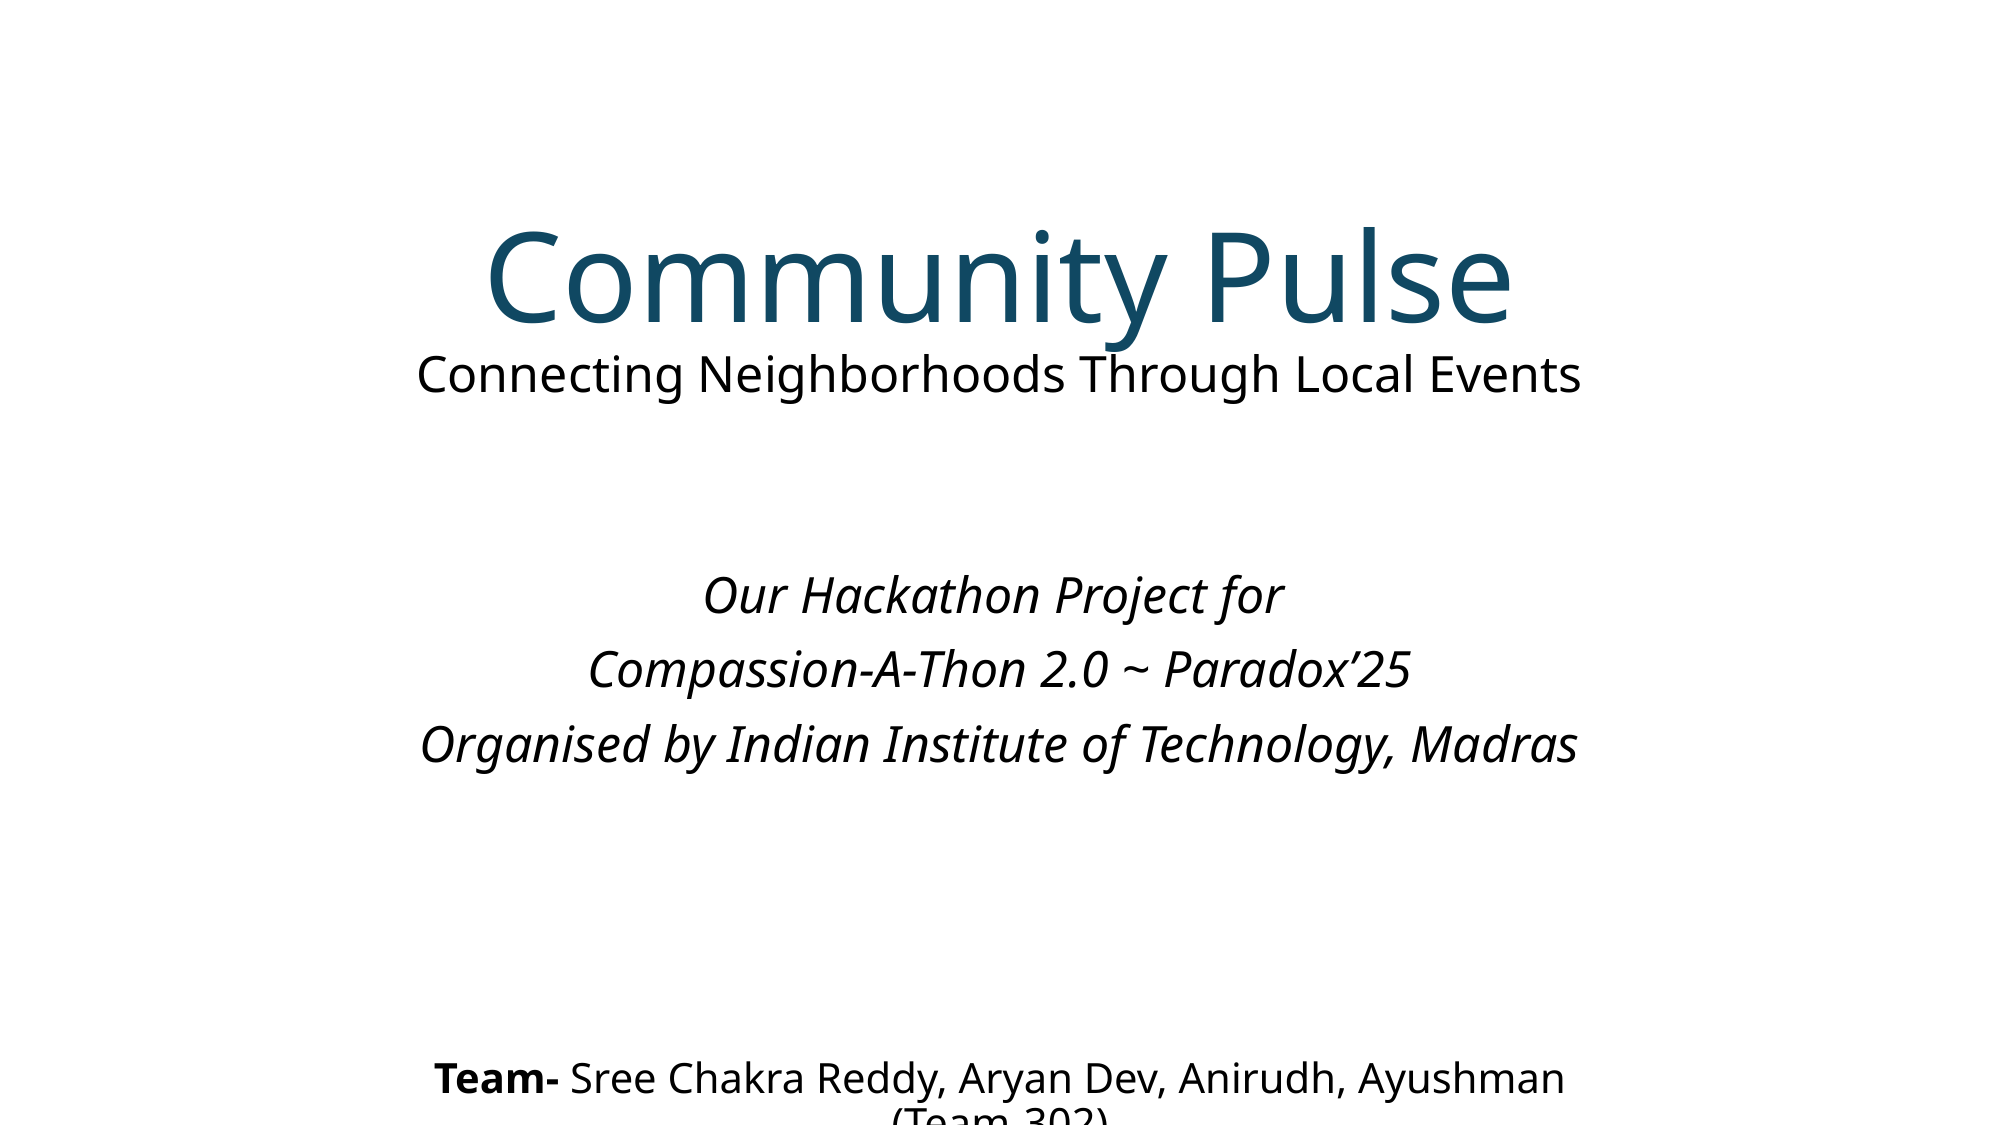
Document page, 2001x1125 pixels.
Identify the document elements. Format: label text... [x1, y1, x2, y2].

subtitle Our Hackathon Project for Compassion-A-Thon 2.0 ~ Paradox’25 Organised by Indian Institute of Technology, Madras Team- Sree Chakra Reddy, Aryan Dev, Anirudh, Ayushman (Team-302) [347, 562, 1653, 778]
title Community Pulse Connecting Neighborhoods Through Local Events [249, 184, 1750, 411]
